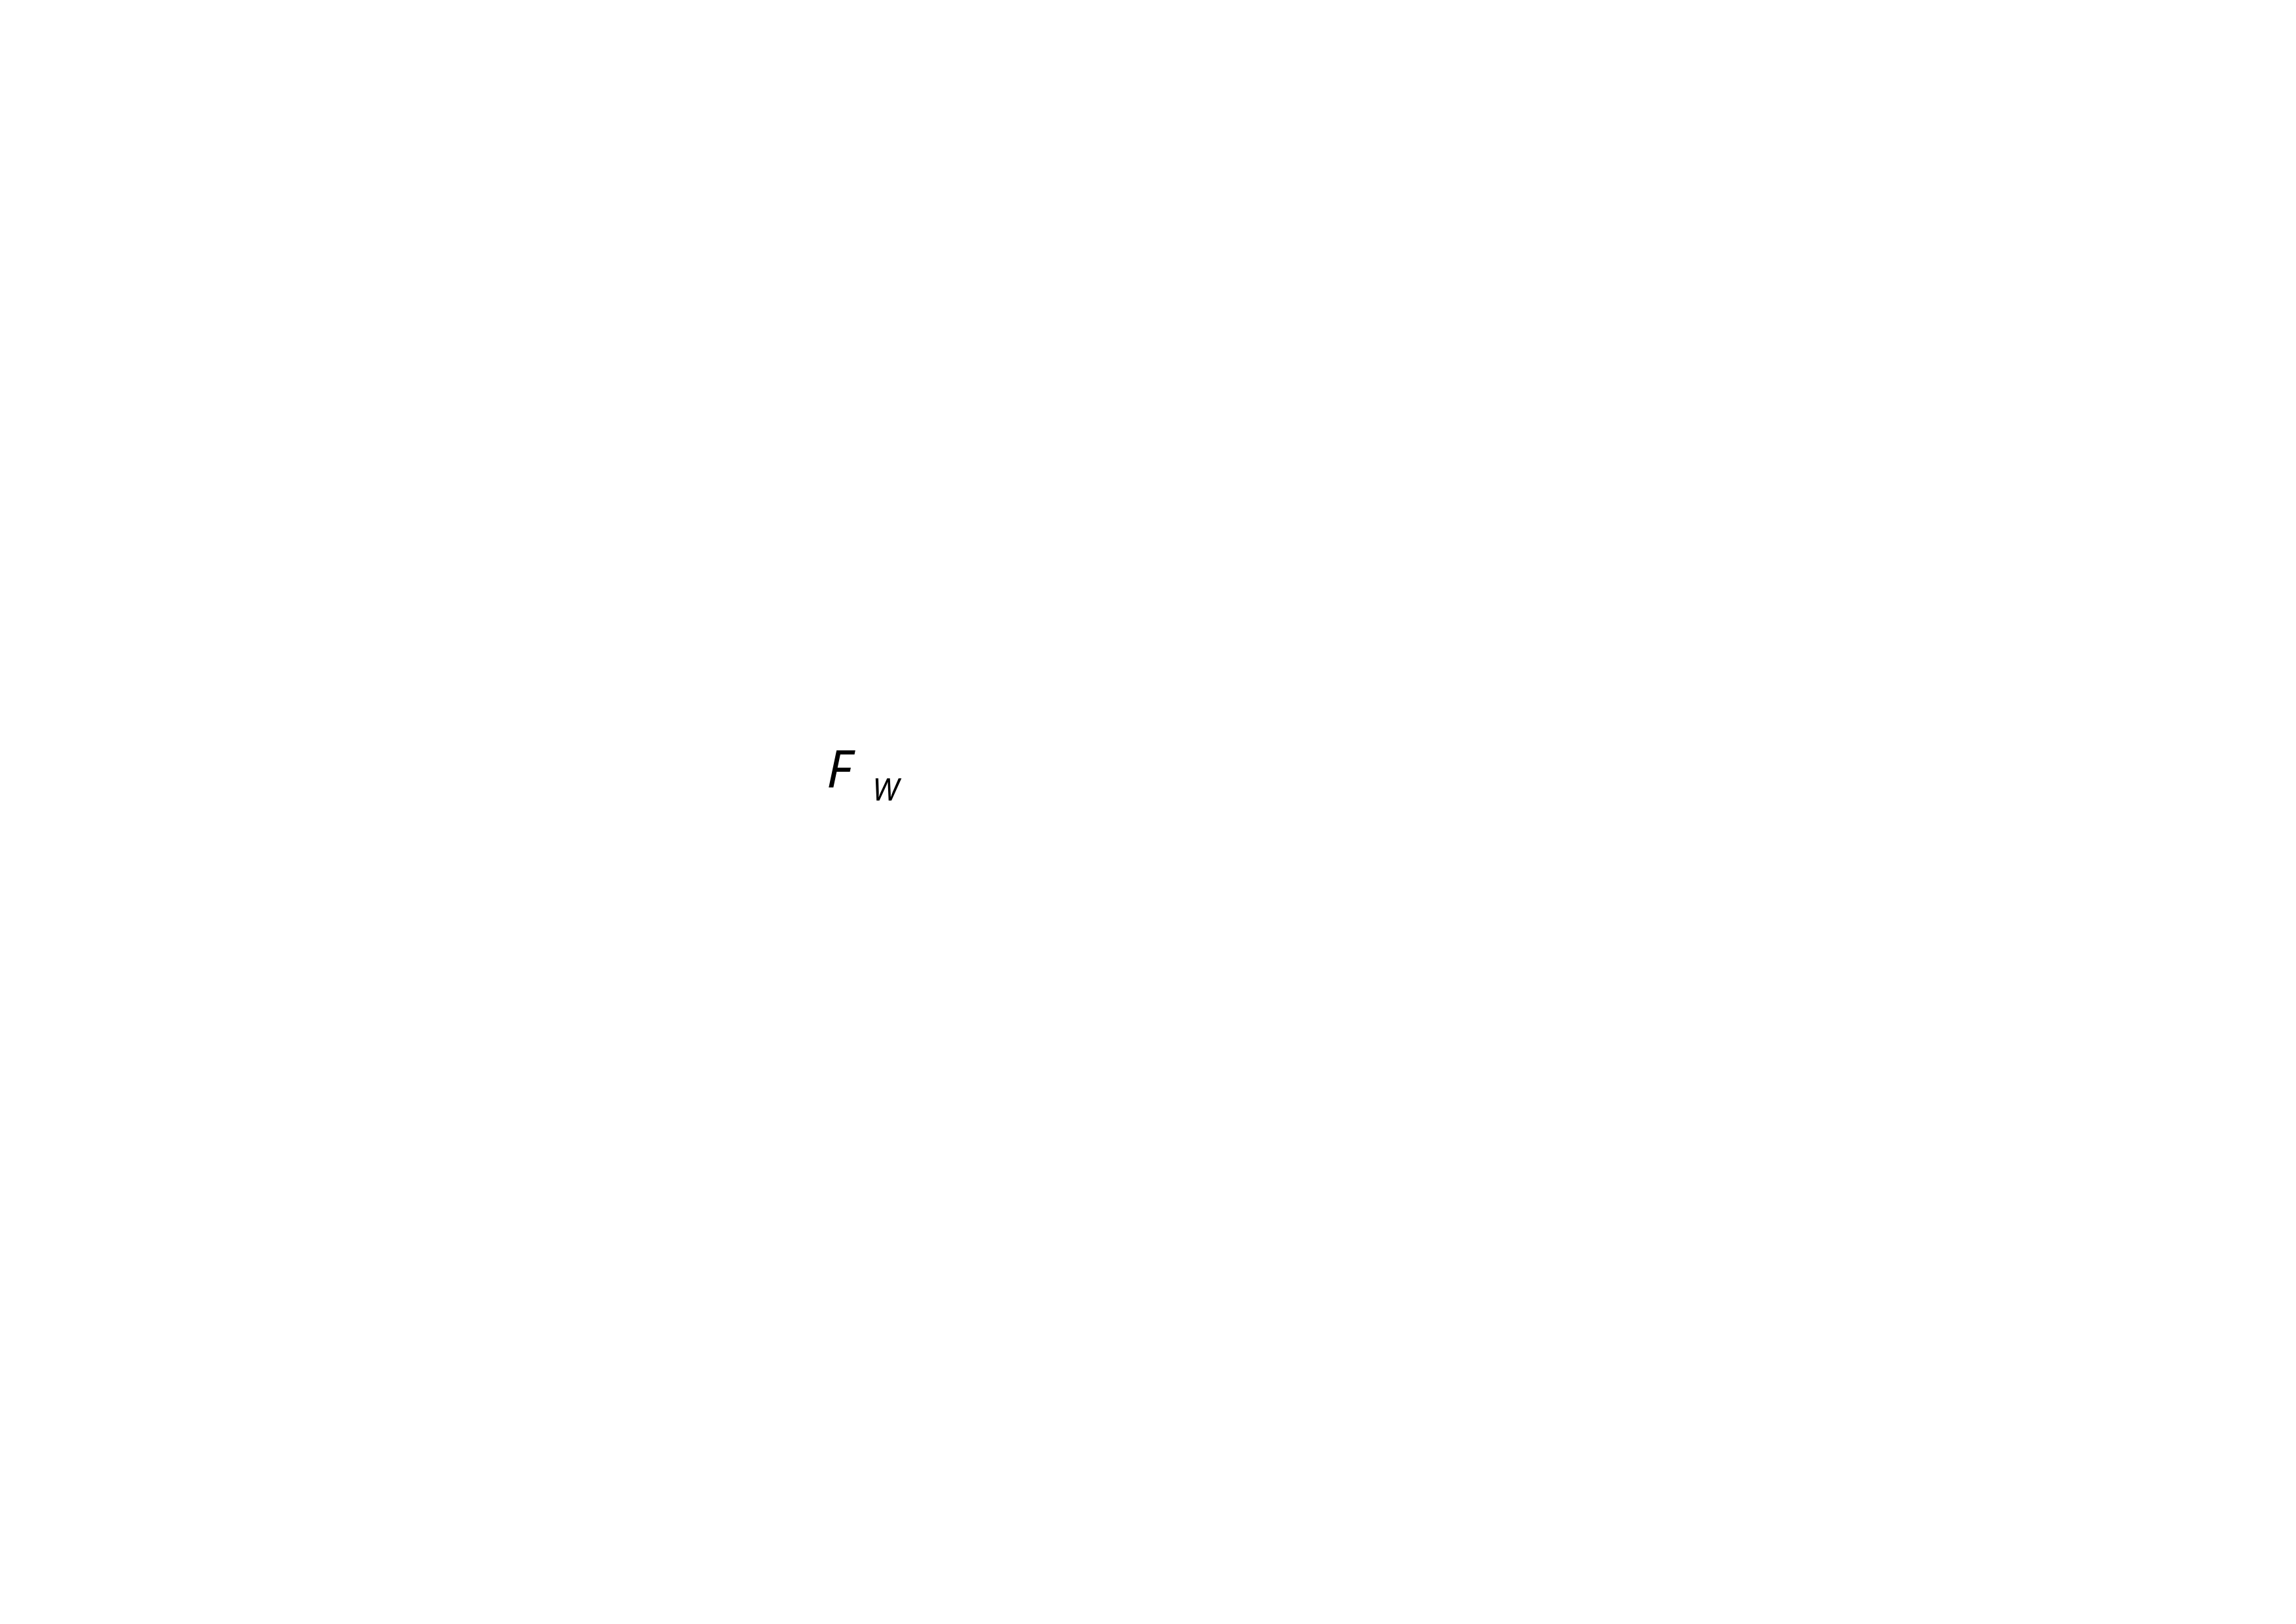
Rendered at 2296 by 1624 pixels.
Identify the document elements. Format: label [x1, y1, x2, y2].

chart [827, 742, 912, 807]
